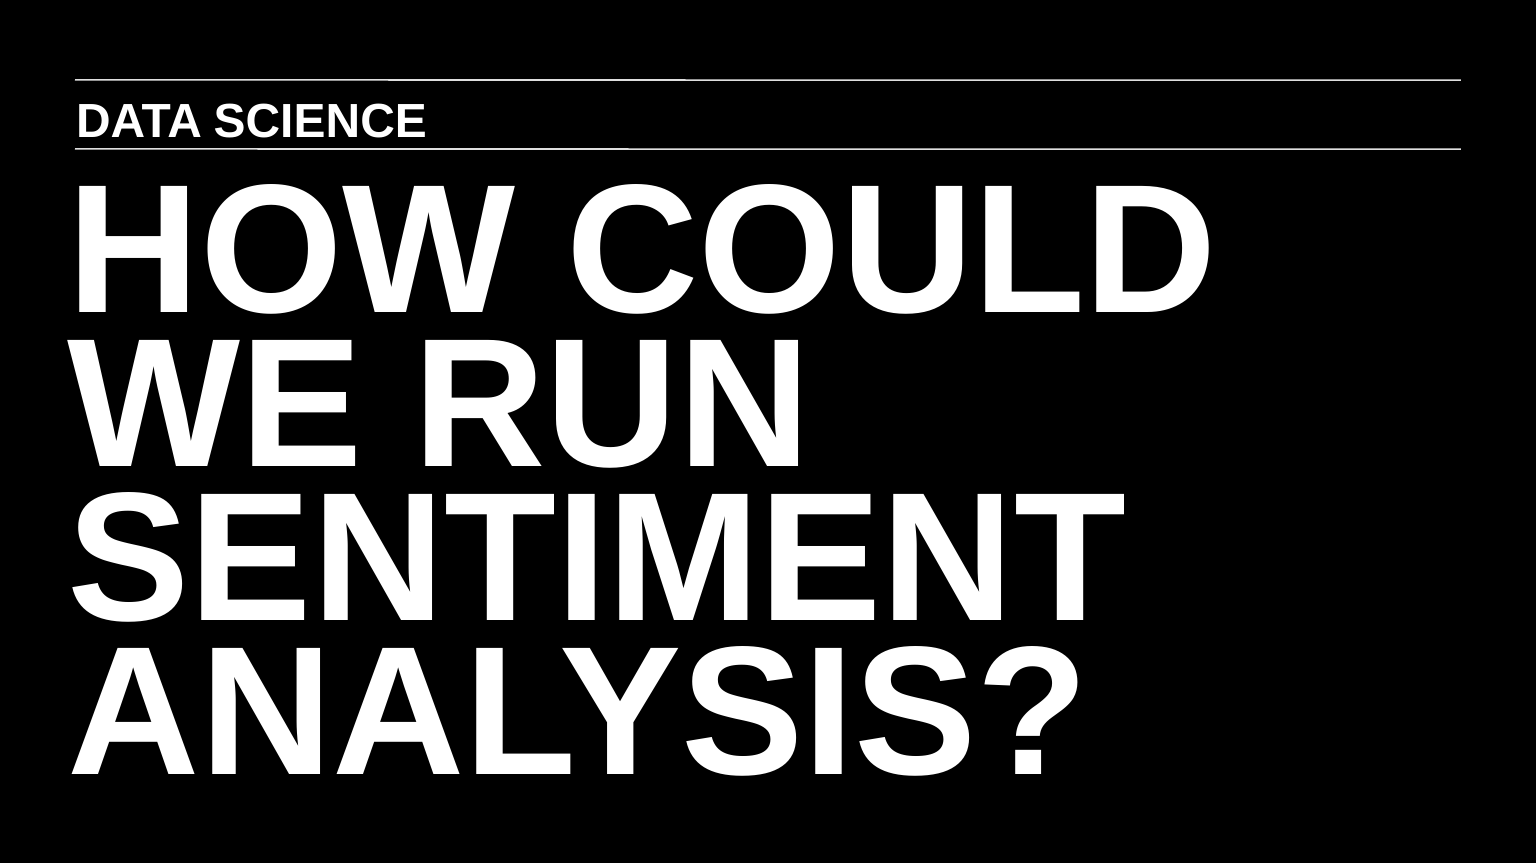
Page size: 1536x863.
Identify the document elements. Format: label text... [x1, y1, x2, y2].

title HOW COULD WE RUN SENTIMENT ANALYSIS? [57, 183, 1440, 822]
list DATA SCIENCE [60, 81, 1111, 184]
